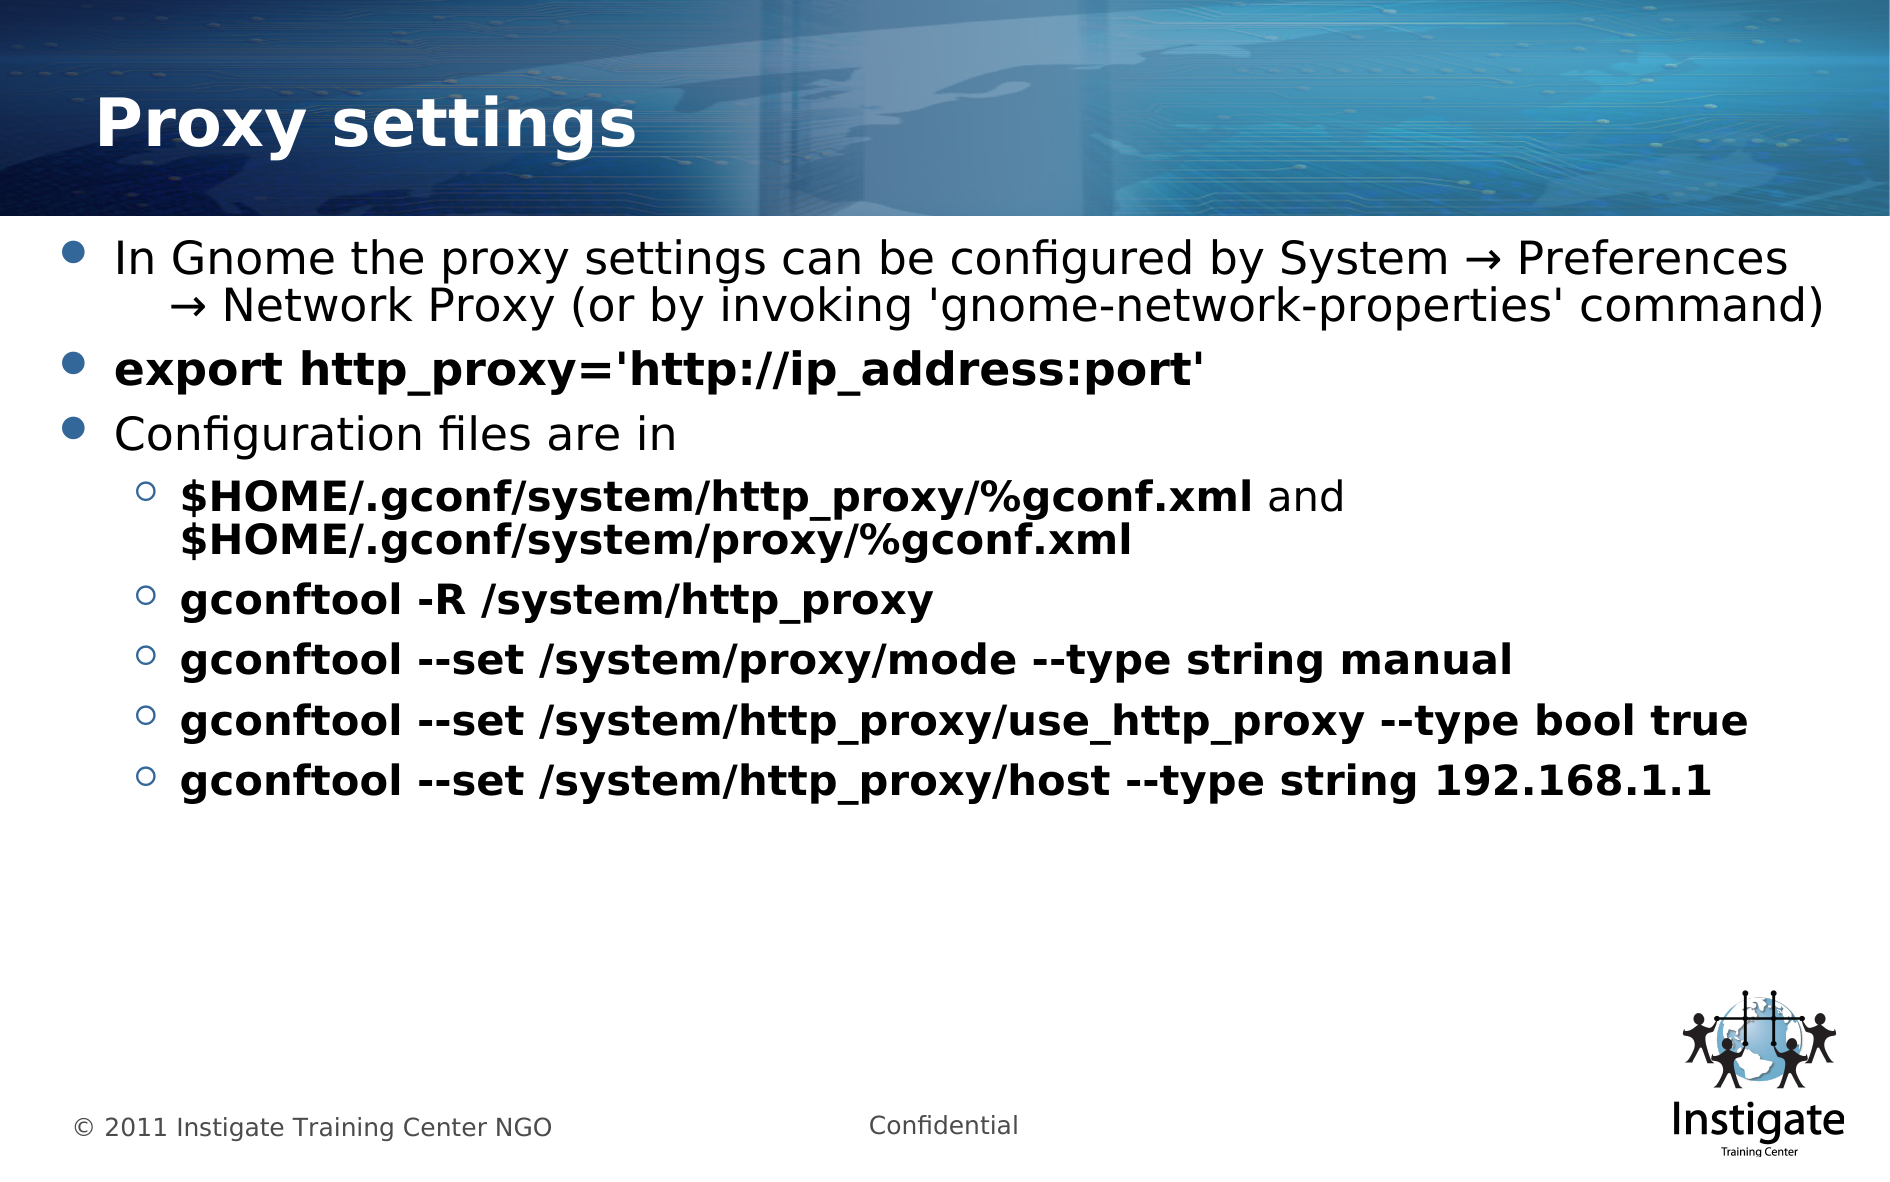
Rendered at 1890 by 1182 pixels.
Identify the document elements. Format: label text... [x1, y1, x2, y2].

title Proxy settings [94, 54, 1793, 210]
list In Gnome the proxy settings can be configured by System → Preferences → Network Proxy (or by invoking 'gnome-network-properties' command) export http_proxy='http://ip_address:port' Configuration files are in $HOME/.gconf/system/http_proxy/%gconf.xml and $HOME/.gconf/system/proxy/%gconf.xml gconftool -R /system/http_proxy gconftool --set /system/proxy/mode --type string manual gconftool --set /system/http_proxy/use_http_proxy --type bool true gconftool --set /system/http_proxy/host --type string 192.168.1.1 [59, 236, 1831, 1001]
picture [0, 0, 1890, 216]
picture [1674, 990, 1844, 1157]
